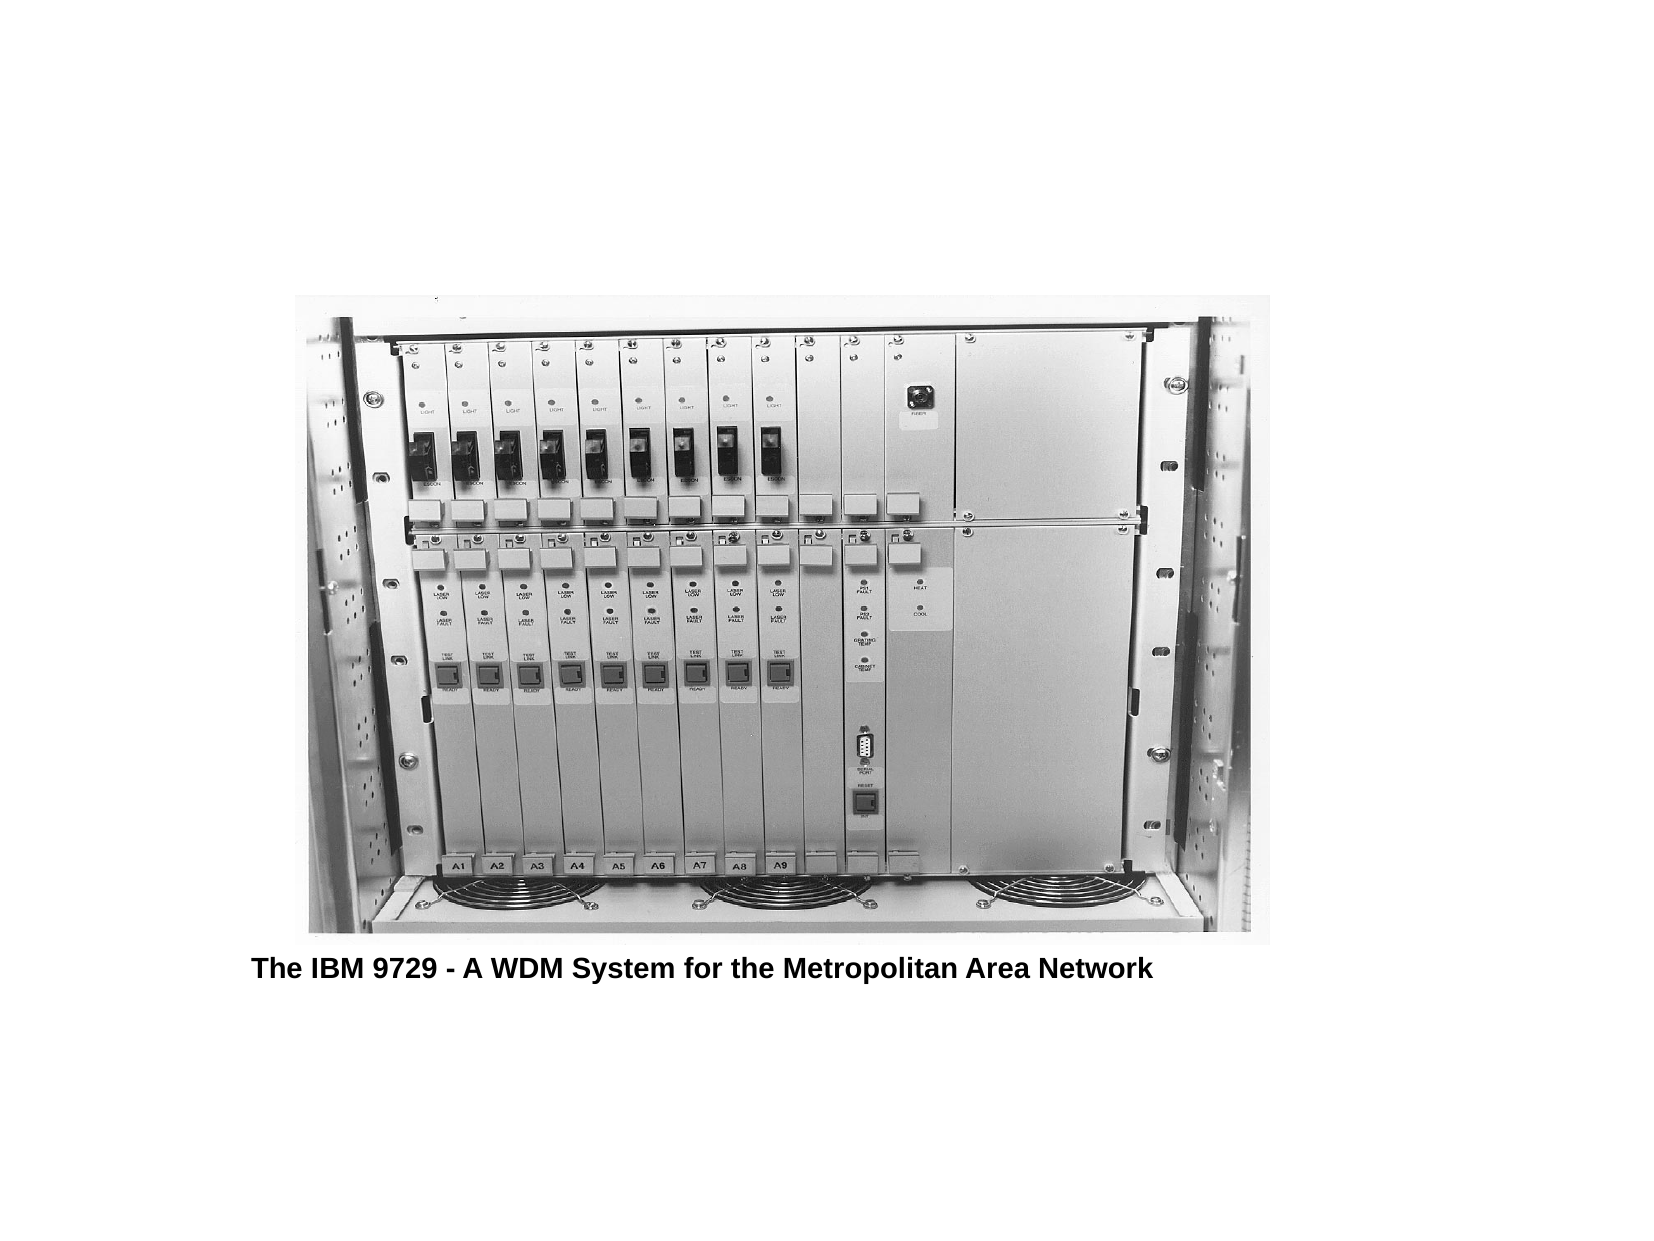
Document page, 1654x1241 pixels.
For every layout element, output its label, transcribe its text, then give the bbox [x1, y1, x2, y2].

text_box The IBM 9729 - A WDM System for the Metropolitan Area Network [236, 944, 1241, 1053]
picture [295, 295, 1270, 945]
